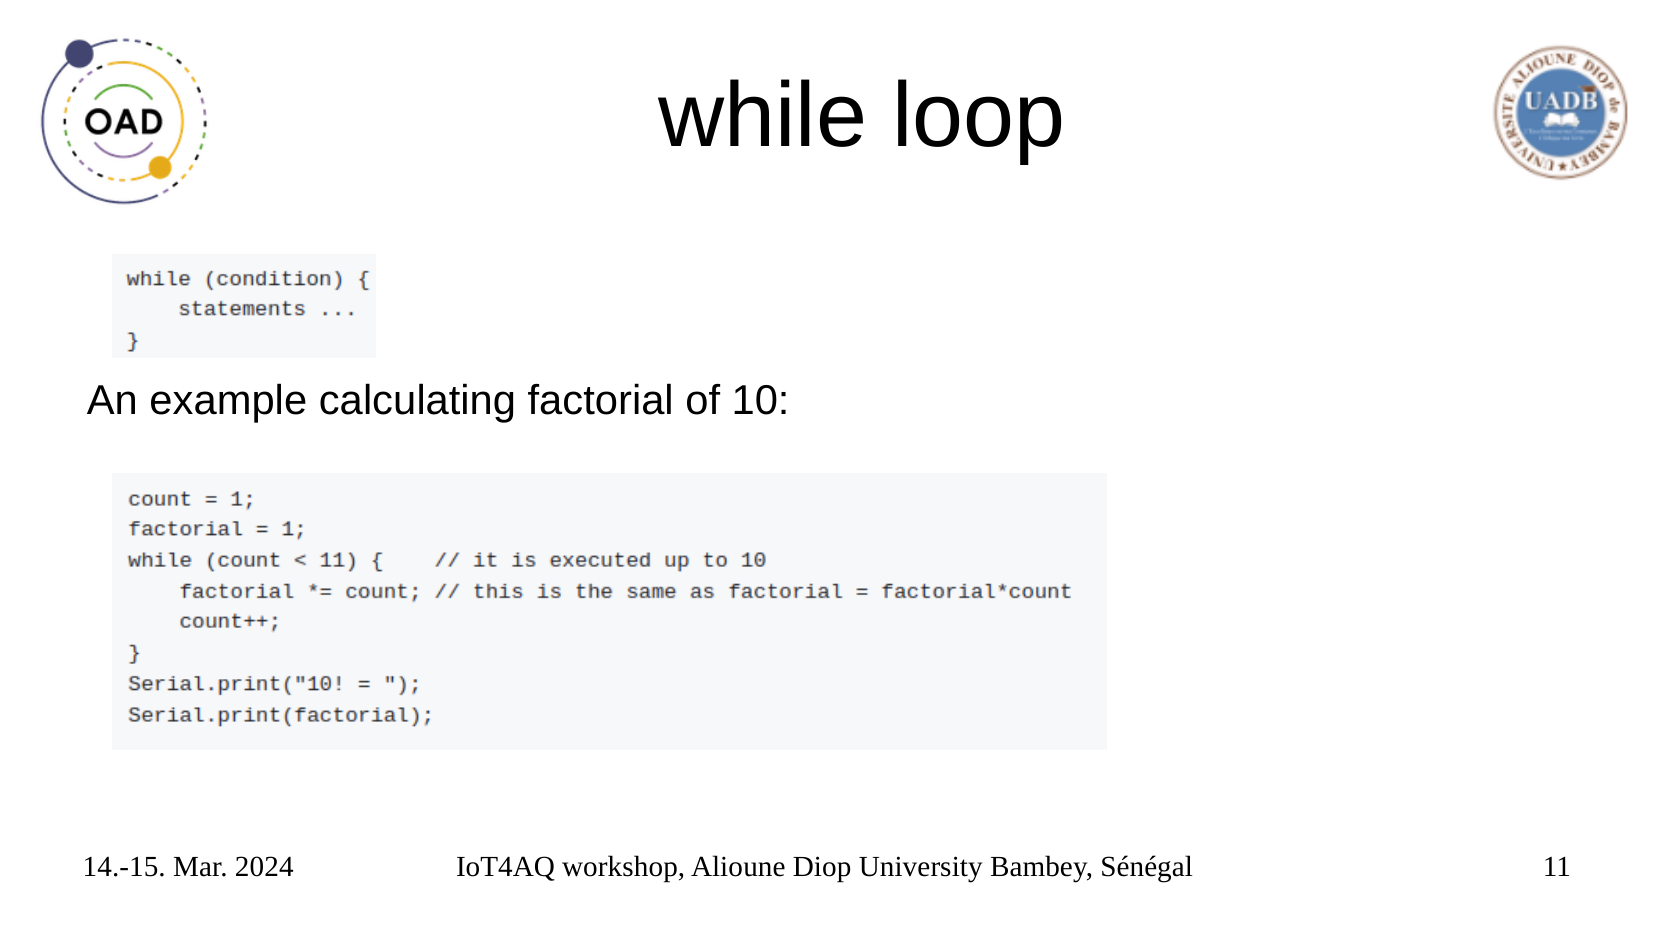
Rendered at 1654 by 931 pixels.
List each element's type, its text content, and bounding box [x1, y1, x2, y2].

picture [1482, 37, 1641, 188]
picture [112, 473, 1107, 751]
title while loop [278, 37, 1446, 193]
list An example calculating factorial of 10: [86, 225, 1576, 826]
picture [0, 24, 242, 225]
picture [112, 254, 376, 358]
